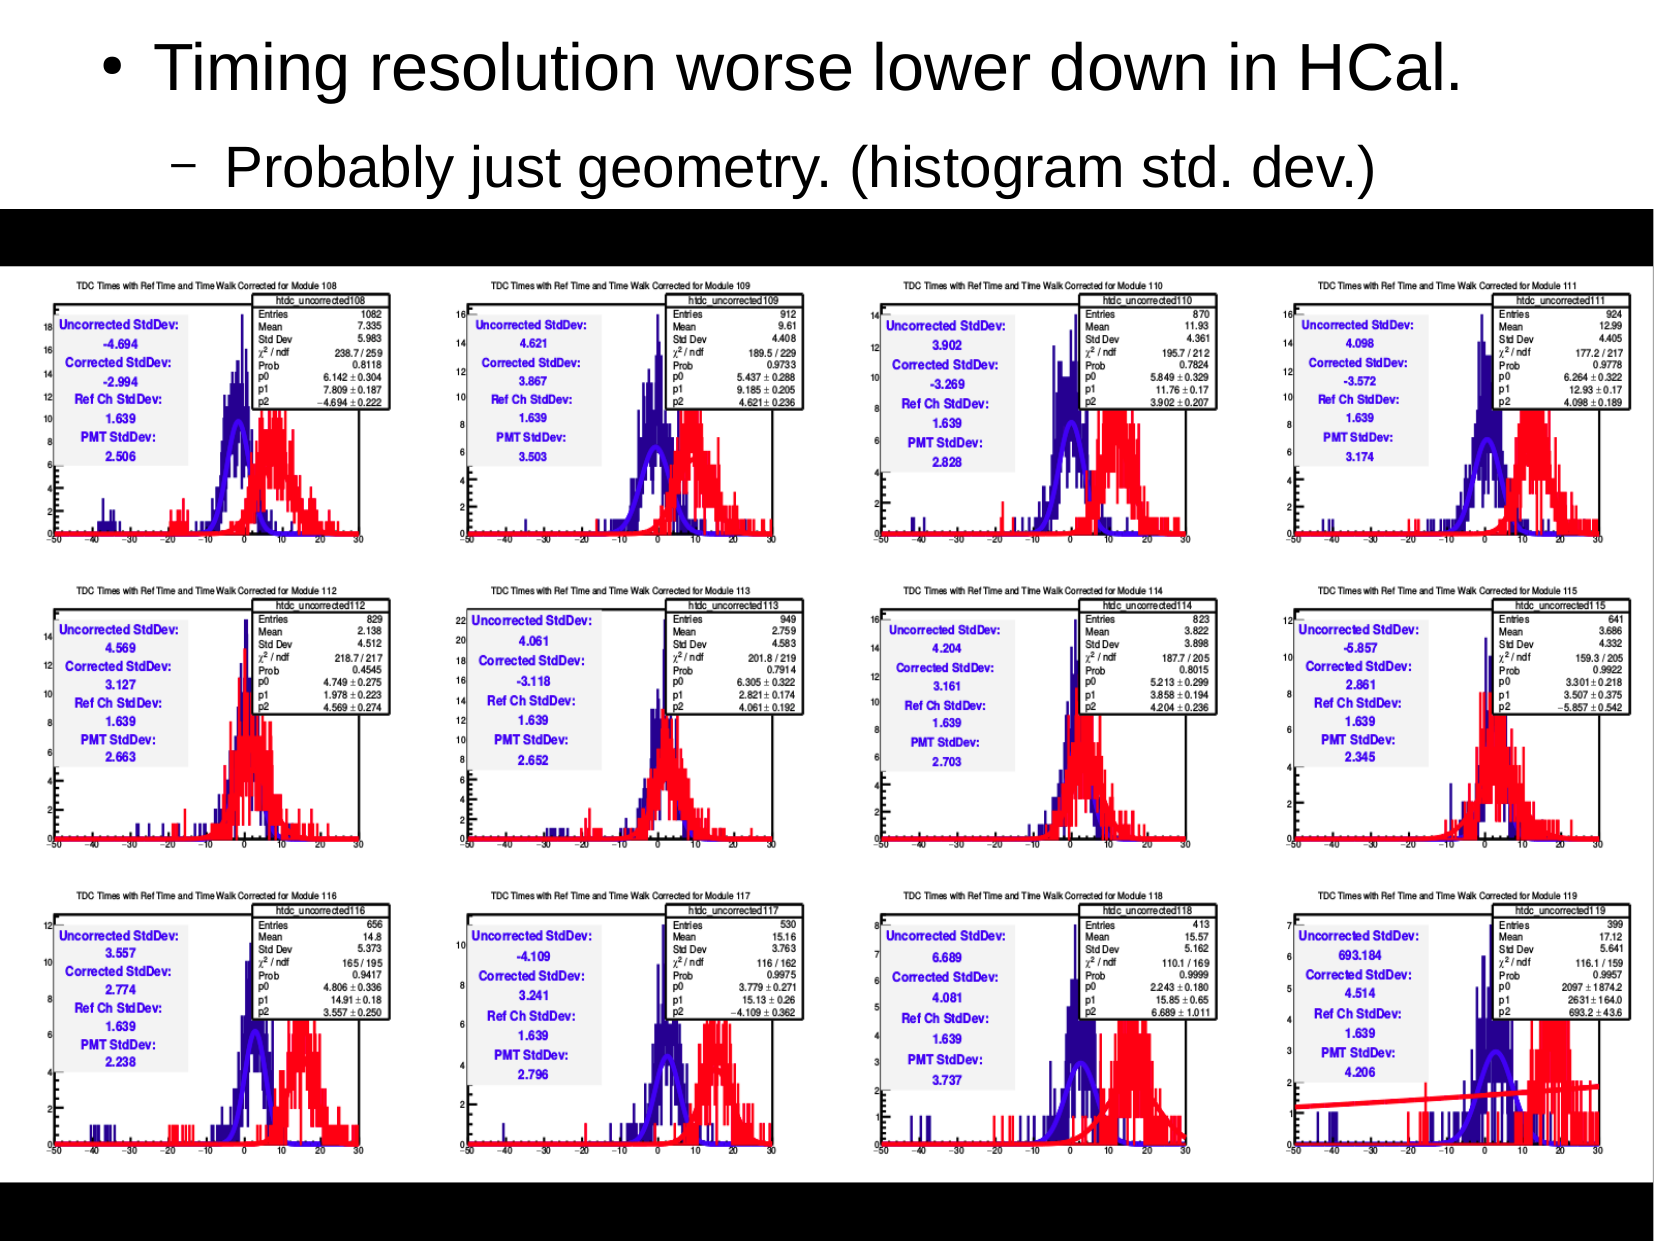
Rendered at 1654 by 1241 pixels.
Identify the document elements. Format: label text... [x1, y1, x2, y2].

picture [0, 209, 1654, 1241]
list Timing resolution worse lower down in HCal. Probably just geometry. (histogram std. dev.) [82, 30, 1571, 209]
